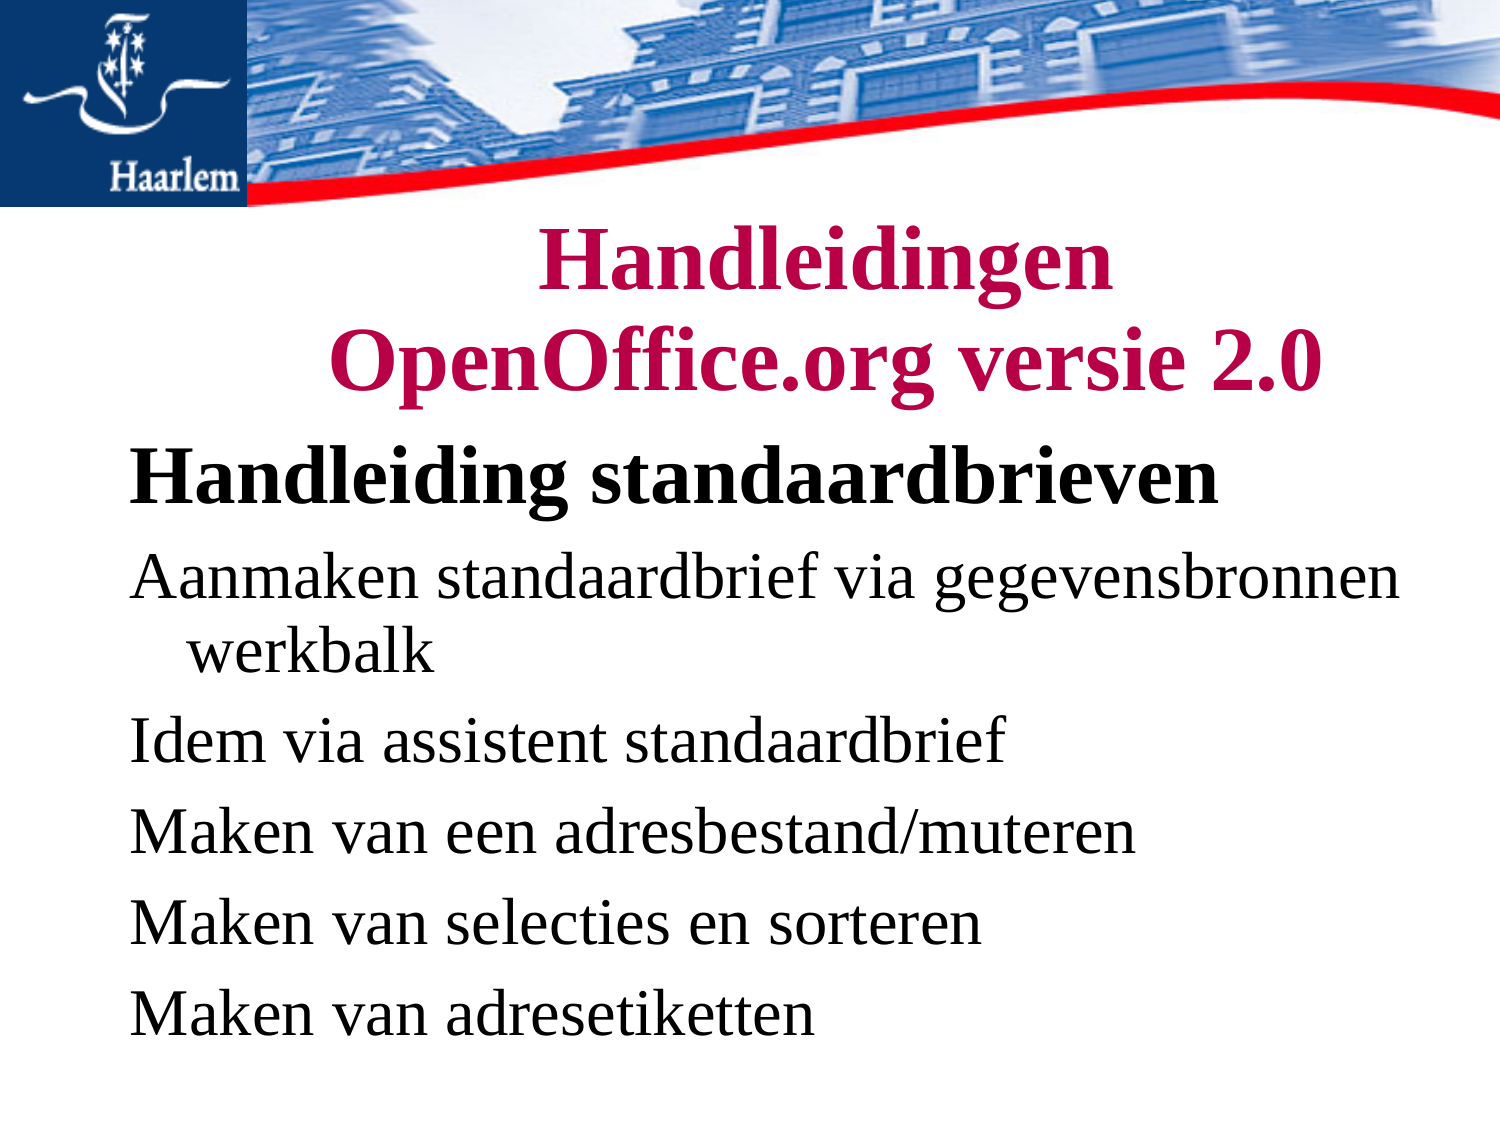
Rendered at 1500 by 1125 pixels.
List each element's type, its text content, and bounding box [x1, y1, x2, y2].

picture [0, 0, 1500, 207]
title Handleidingen OpenOffice.org versie 2.0 [124, 195, 1500, 423]
list Handleiding standaardbrieven Aanmaken standaardbrief via gegevensbronnen werkbalk Idem via assistent standaardbrief Maken van een adresbestand/muteren Maken van selecties en sorteren Maken van adresetiketten [129, 429, 1500, 1125]
